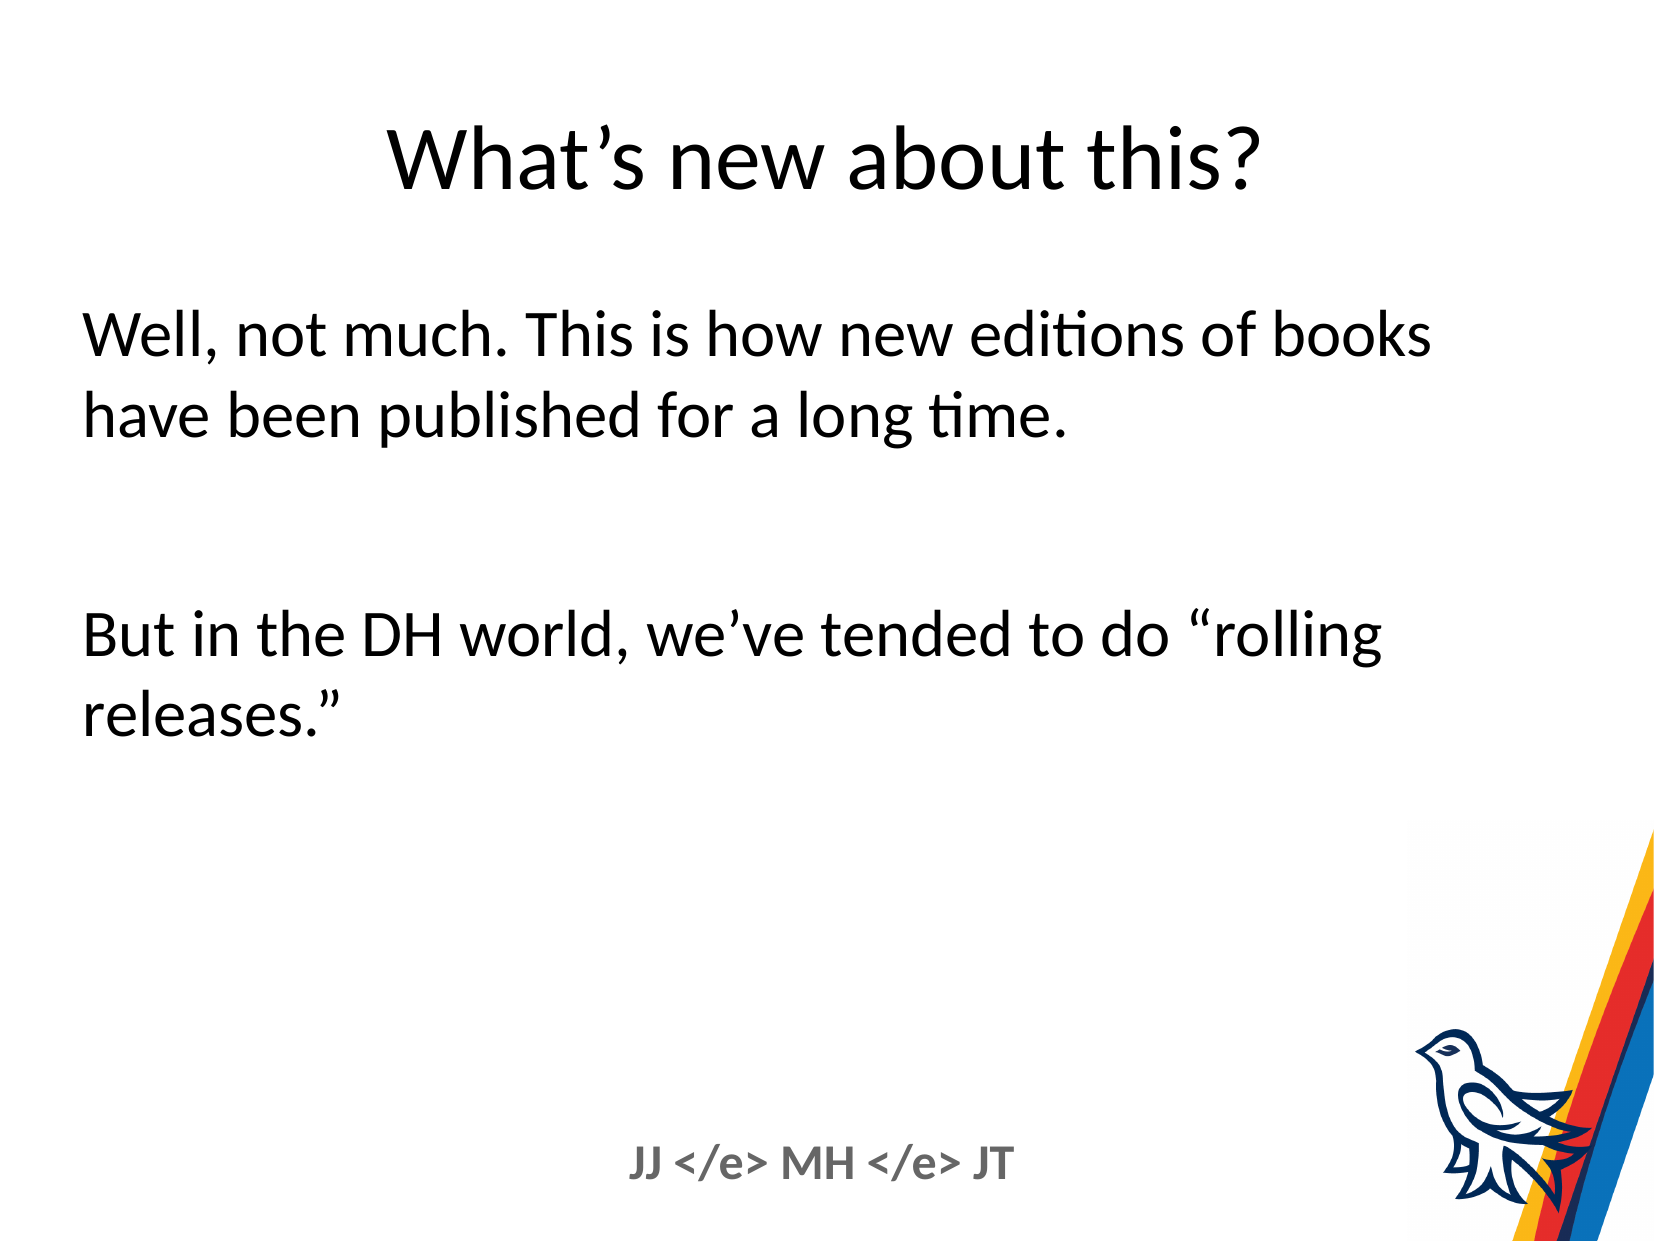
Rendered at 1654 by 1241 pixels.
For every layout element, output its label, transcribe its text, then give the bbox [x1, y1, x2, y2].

text_box JJ </e> MH </e> JT [565, 1129, 1090, 1216]
title What’s new about this? [82, 49, 1571, 257]
list Well, not much. This is how new editions of books have been published for a long time. But in the DH world, we’ve tended to do “rolling releases.” [82, 290, 1571, 1010]
